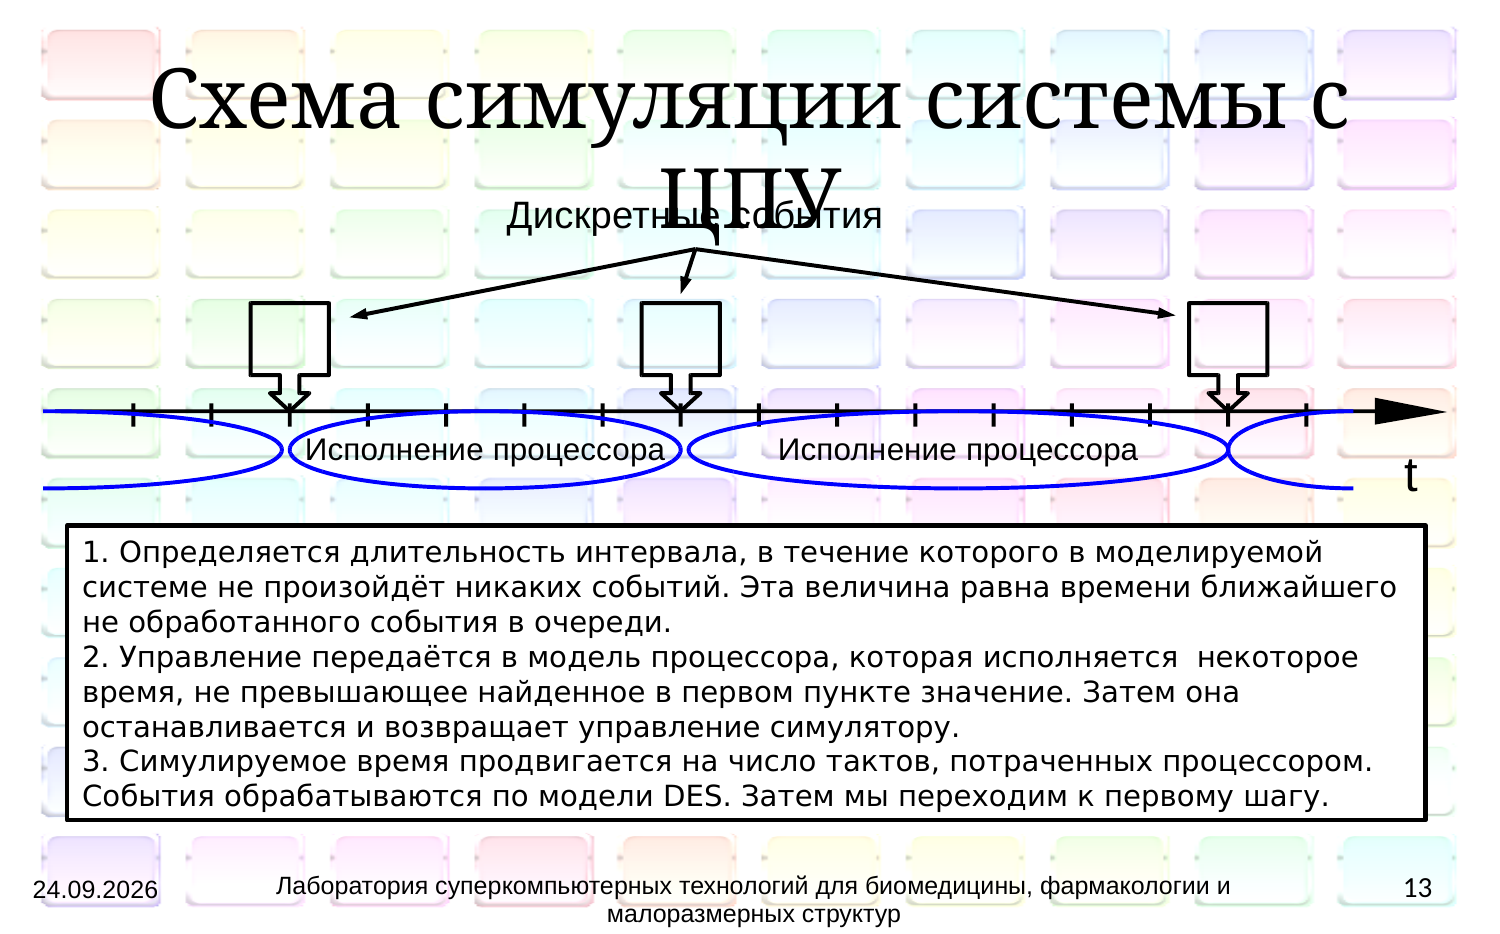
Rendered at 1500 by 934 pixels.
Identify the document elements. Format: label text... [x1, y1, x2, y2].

title Схема симуляции системы с ЦПУ [75, 37, 1426, 183]
picture [41, 183, 1453, 517]
text_box 1. Определяется длительность интервала, в течение которого в моделируемой системе не произойдёт никаких событий. Эта величина равна времени ближайшего не обработанного события в очереди. 2. Управление передаётся в модель процессора, которая исполняется некоторое время, не превышающее найденное в первом пункте значение. Затем она останавливается и возвращает управление симулятору. 3. Симулируемое время продвигается на число тактов, потраченных процессором. События обрабатываются по модели DES. Затем мы переходим к первому шагу. [67, 526, 1426, 820]
text_box 25.10.2012 [17, 868, 184, 918]
text_box [1387, 868, 1473, 918]
text_box Лаборатория суперкомпьютерных технологий для биомедицины, фармакологии и малоразмерных структур [171, 864, 1338, 915]
